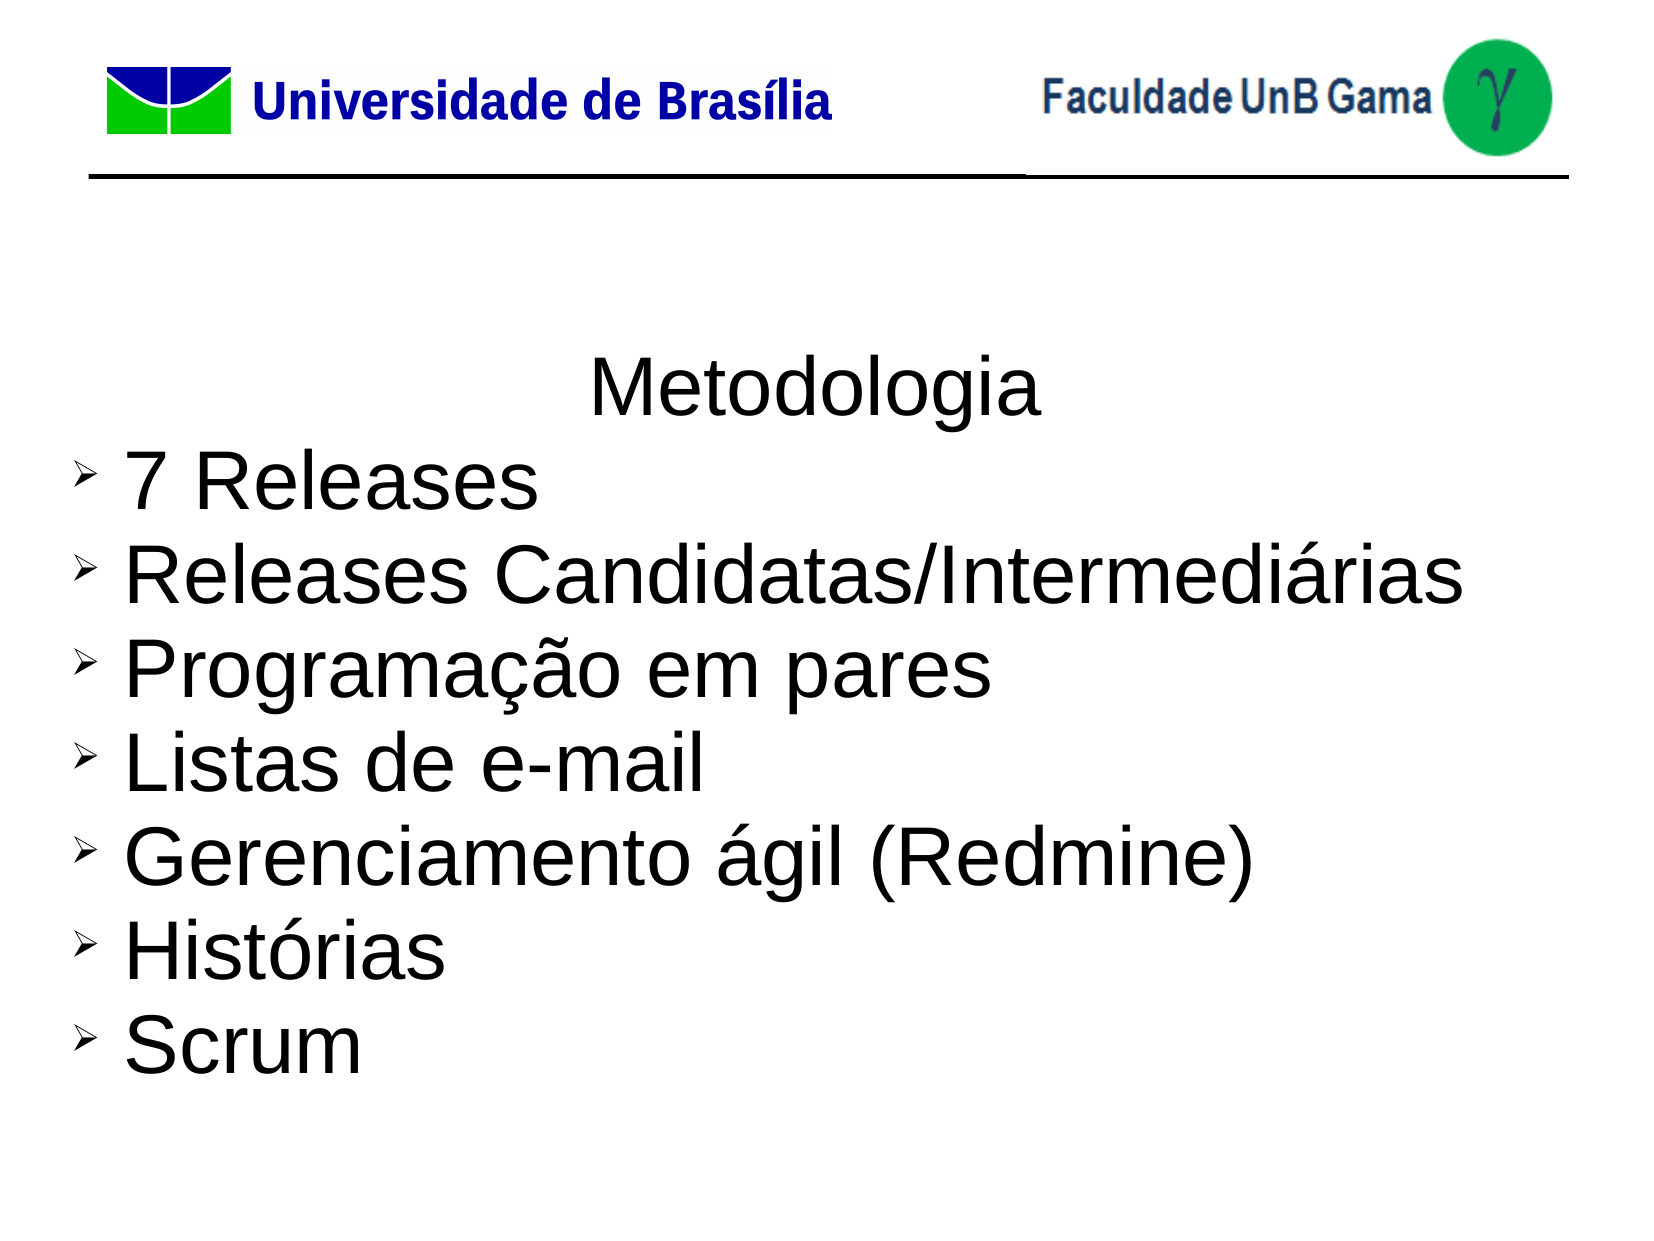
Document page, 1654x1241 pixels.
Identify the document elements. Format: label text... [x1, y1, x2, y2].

subtitle Metodologia 7 Releases Releases Candidatas/Intermediárias Programação em pares Listas de e-mail Gerenciamento ágil (Redmine) Histórias Scrum [70, 295, 1559, 1134]
picture [88, 26, 1571, 225]
